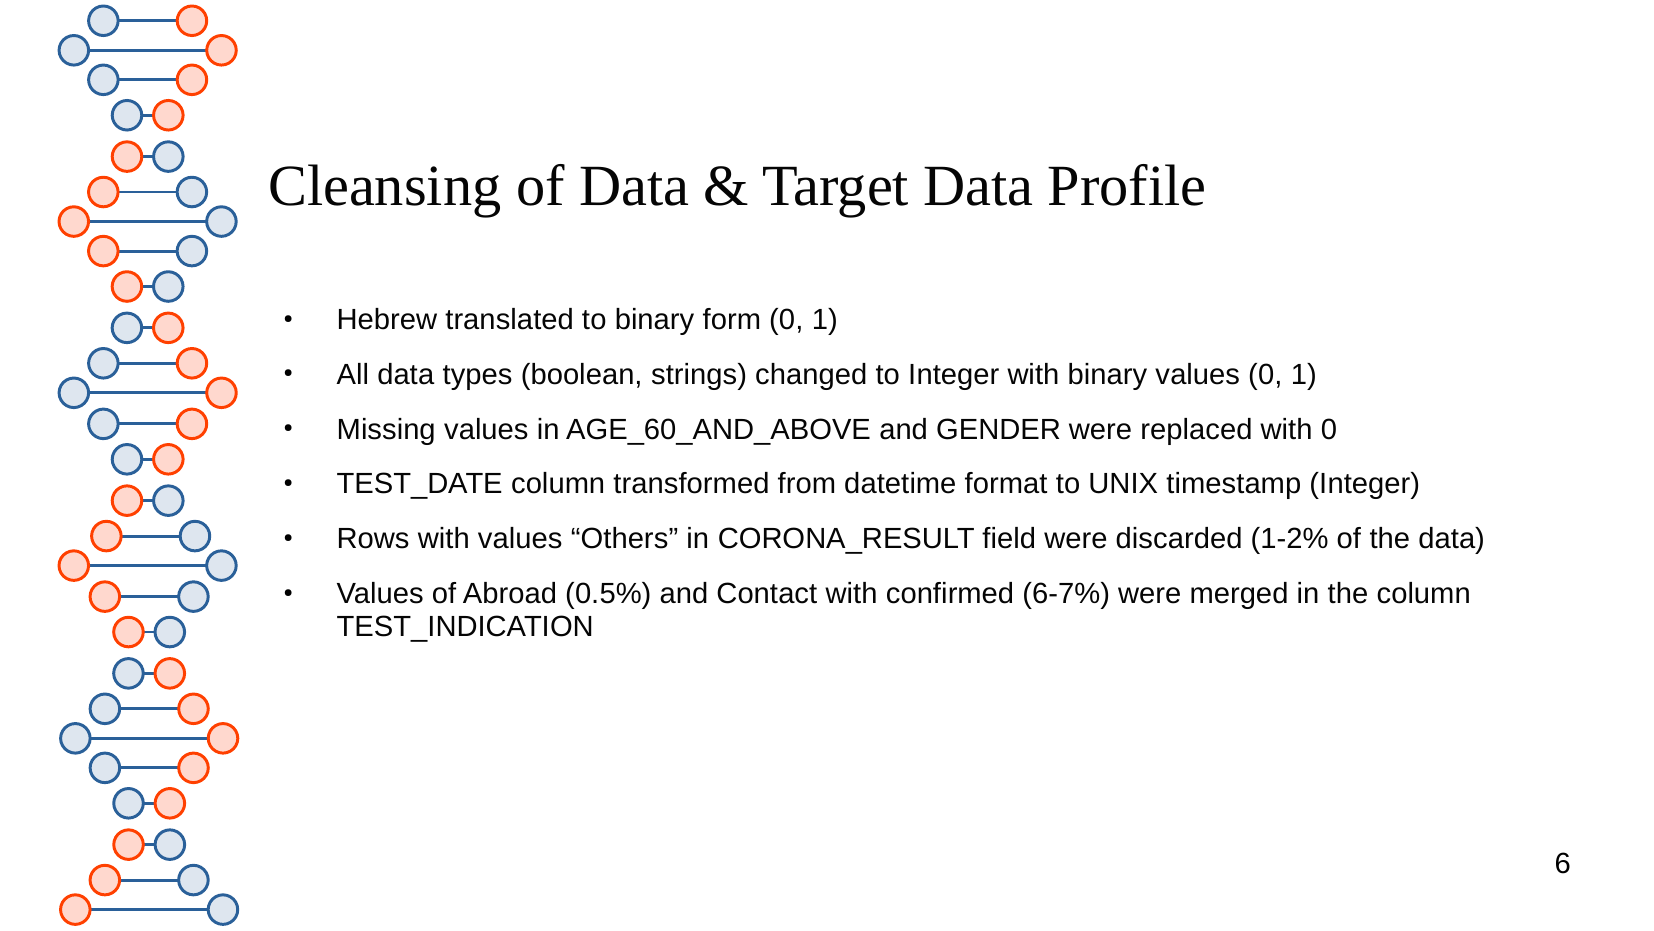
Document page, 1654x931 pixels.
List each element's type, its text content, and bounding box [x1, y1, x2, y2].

list Hebrew translated to binary form (0, 1) All data types (boolean, strings) changed to Integer with binary values (0, 1) Missing values in AGE_60_AND_ABOVE and GENDER were replaced with 0 TEST_DATE column transformed from datetime format to UNIX timestamp (Integer) Rows with values “Others” in CORONA_RESULT field were discarded (1-2% of the data) Values of Abroad (0.5%) and Contact with confirmed (6-7%) were merged in the column TEST_INDICATION [265, 248, 1595, 788]
title Cleansing of Data & Target Data Profile [225, 108, 1554, 263]
